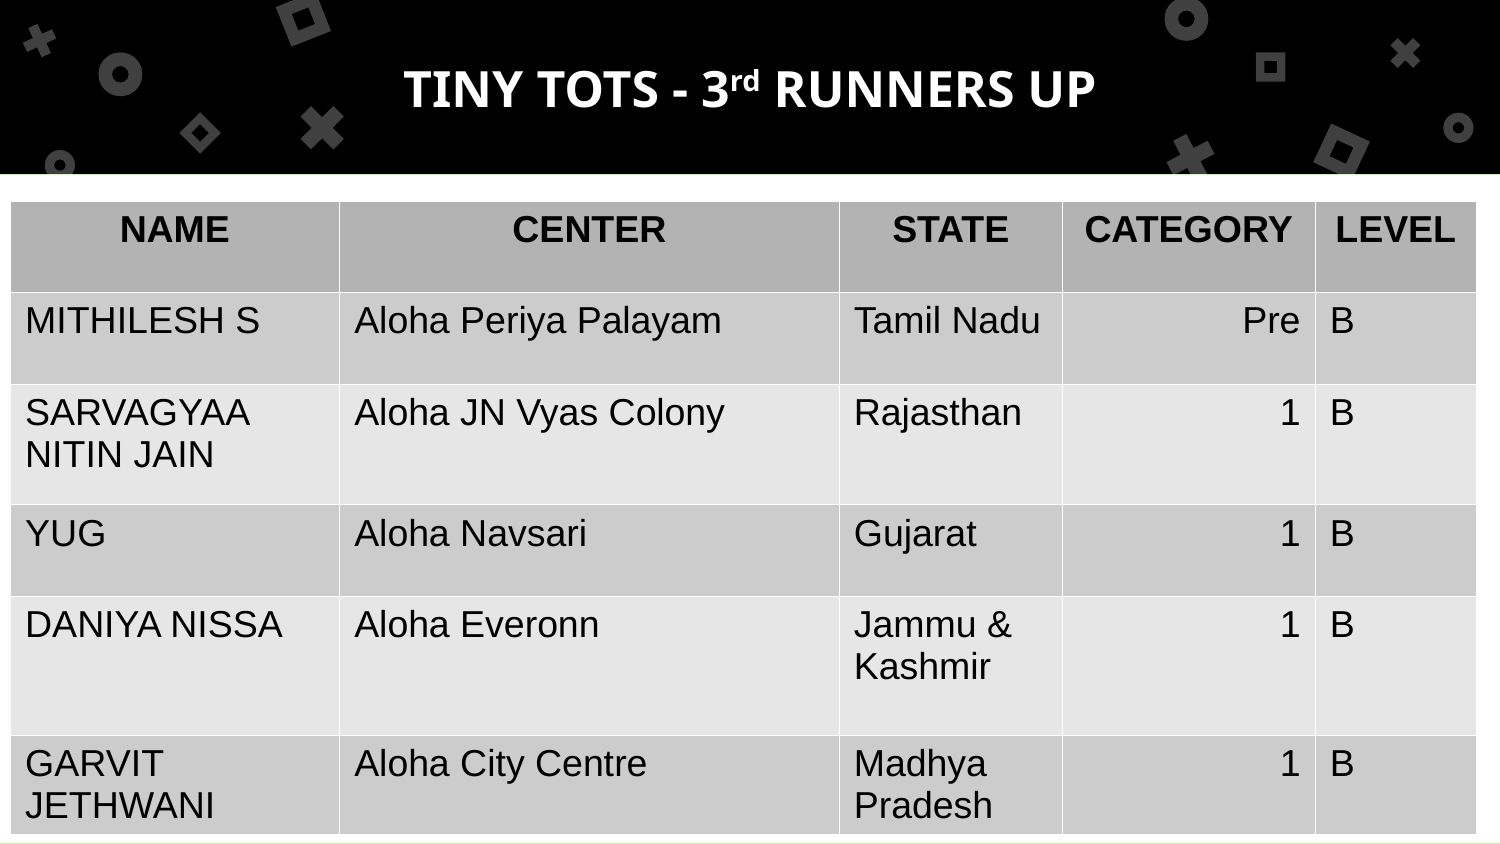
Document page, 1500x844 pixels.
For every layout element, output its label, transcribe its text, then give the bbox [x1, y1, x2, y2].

table_cell MITHILESH S [11, 293, 339, 384]
table_header NAME [11, 202, 339, 292]
table_cell Madhya Pradesh [840, 736, 1062, 834]
table_cell Tamil Nadu [840, 293, 1062, 384]
table_header CATEGORY [1063, 202, 1315, 292]
table_cell SARVAGYAA NITIN JAIN [11, 385, 339, 504]
table_cell Aloha Navsari [340, 505, 839, 596]
table_cell 1 [1063, 597, 1315, 735]
table_cell B [1316, 736, 1476, 834]
table_cell 1 [1063, 505, 1315, 596]
table_cell DANIYA NISSA [11, 597, 339, 735]
table_cell Aloha City Centre [340, 736, 839, 834]
table_cell Aloha Periya Palayam [340, 293, 839, 384]
table_cell Jammu & Kashmir [840, 597, 1062, 735]
table_cell Gujarat [840, 505, 1062, 596]
table_cell Aloha JN Vyas Colony [340, 385, 839, 504]
table_cell B [1316, 385, 1476, 504]
table_cell Pre [1063, 293, 1315, 384]
table_header LEVEL [1316, 202, 1476, 292]
table_header CENTER [340, 202, 839, 292]
table_cell Aloha Everonn [340, 597, 839, 735]
table_cell B [1316, 505, 1476, 596]
table_cell Rajasthan [840, 385, 1062, 504]
table_cell B [1316, 293, 1476, 384]
table_cell B [1316, 597, 1476, 735]
table_cell YUG [11, 505, 339, 596]
text_box TINY TOTS - 3rd RUNNERS UP [75, 0, 1425, 175]
table_header STATE [840, 202, 1062, 292]
table_cell 1 [1063, 736, 1315, 834]
table_cell GARVIT JETHWANI [11, 736, 339, 834]
table_cell 1 [1063, 385, 1315, 504]
